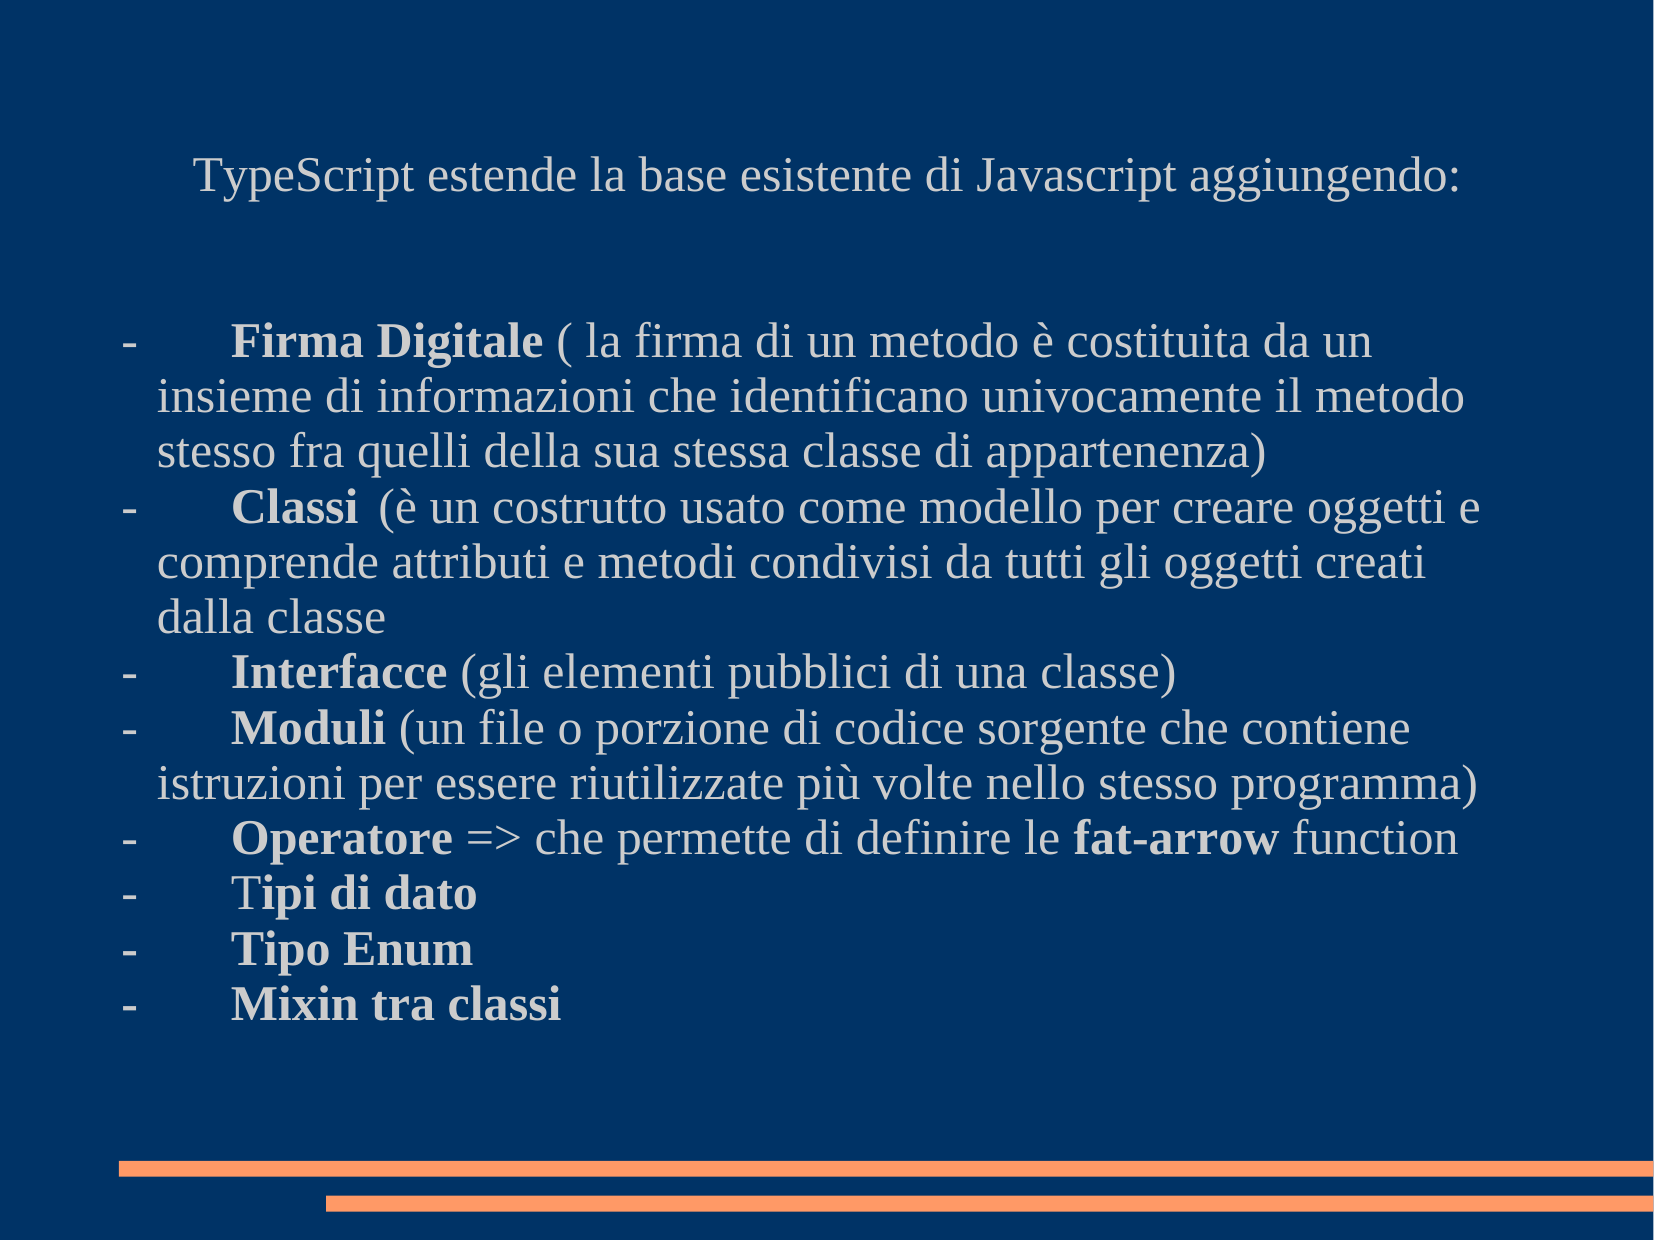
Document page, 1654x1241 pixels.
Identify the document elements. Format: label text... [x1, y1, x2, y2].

subtitle TypeScript estende la base esistente di Javascript aggiungendo: - Firma Digitale ( la firma di un metodo è costituita da un insieme di informazioni che identificano univocamente il metodo stesso fra quelli della sua stessa classe di appartenenza) - Classi (è un costrutto usato come modello per creare oggetti e comprende attributi e metodi condivisi da tutti gli oggetti creati dalla classe - Interfacce (gli elementi pubblici di una classe) - Moduli (un file o porzione di codice sorgente che contiene istruzioni per essere riutilizzate più volte nello stesso programma) - Operatore => che permette di definire le fat-arrow function - Tipi di dato - Tipo Enum - Mixin tra classi [121, 46, 1534, 1132]
